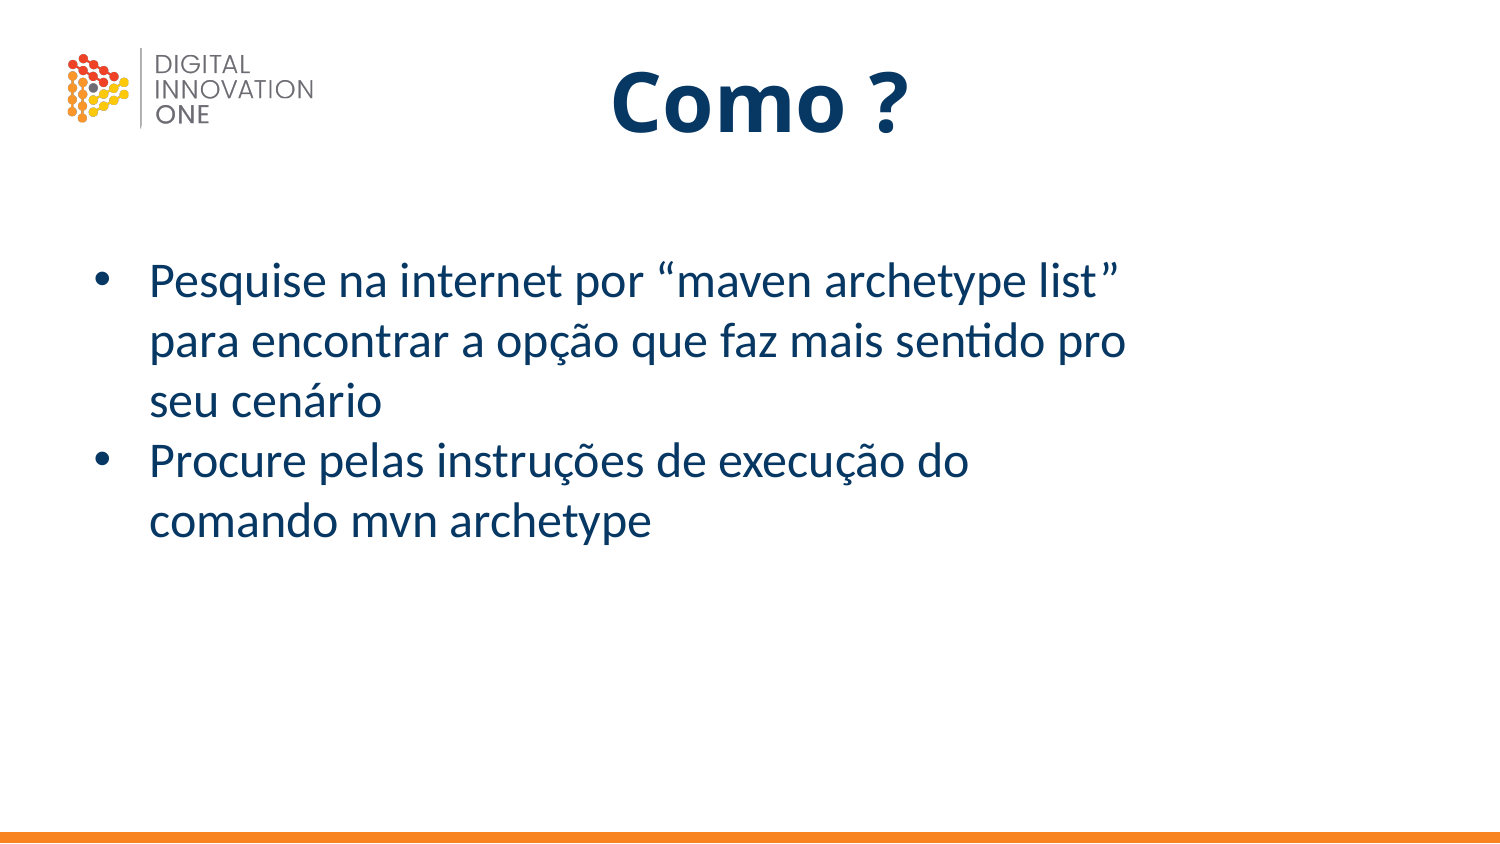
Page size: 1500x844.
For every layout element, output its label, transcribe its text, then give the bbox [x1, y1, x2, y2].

text_box [0, 832, 1500, 843]
subtitle Como ? [51, 50, 1449, 148]
text_box Pesquise na internet por “maven archetype list” para encontrar a opção que faz mais sentido pro seu cenário Procure pelas instruções de execução do comando mvn archetype [65, 232, 1147, 536]
picture [51, 39, 330, 137]
